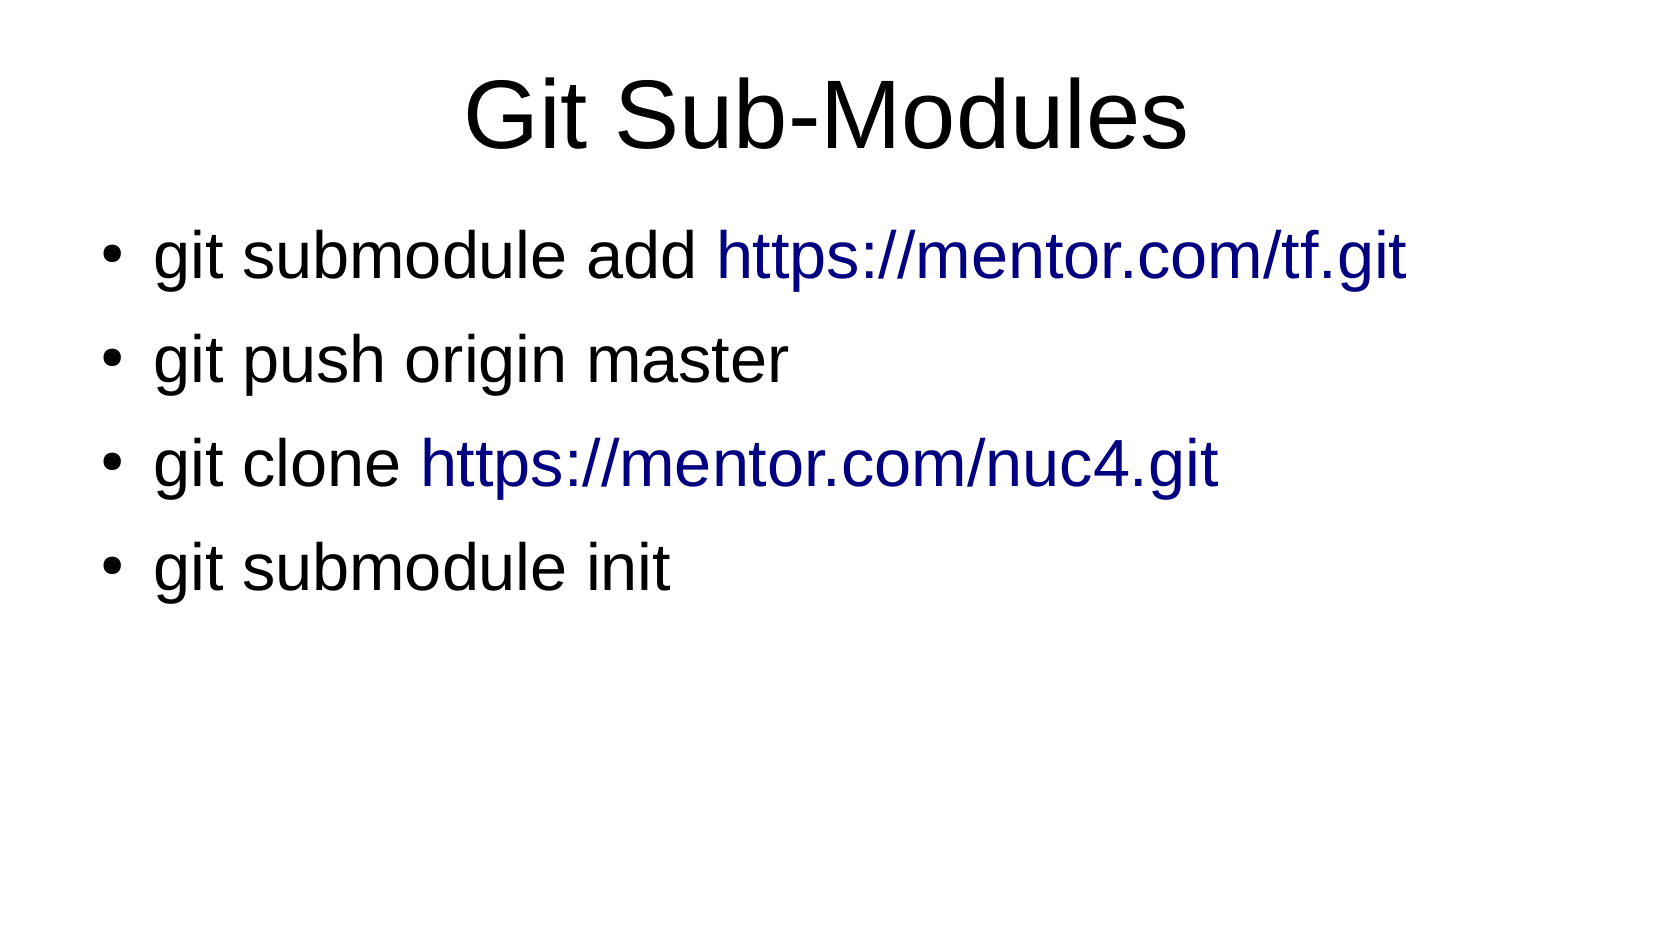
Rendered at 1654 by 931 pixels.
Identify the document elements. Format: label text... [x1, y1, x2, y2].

title Git Sub-Modules [82, 37, 1571, 193]
list git submodule add https://mentor.com/tf.git git push origin master git clone https://mentor.com/nuc4.git git submodule init [82, 217, 1571, 757]
